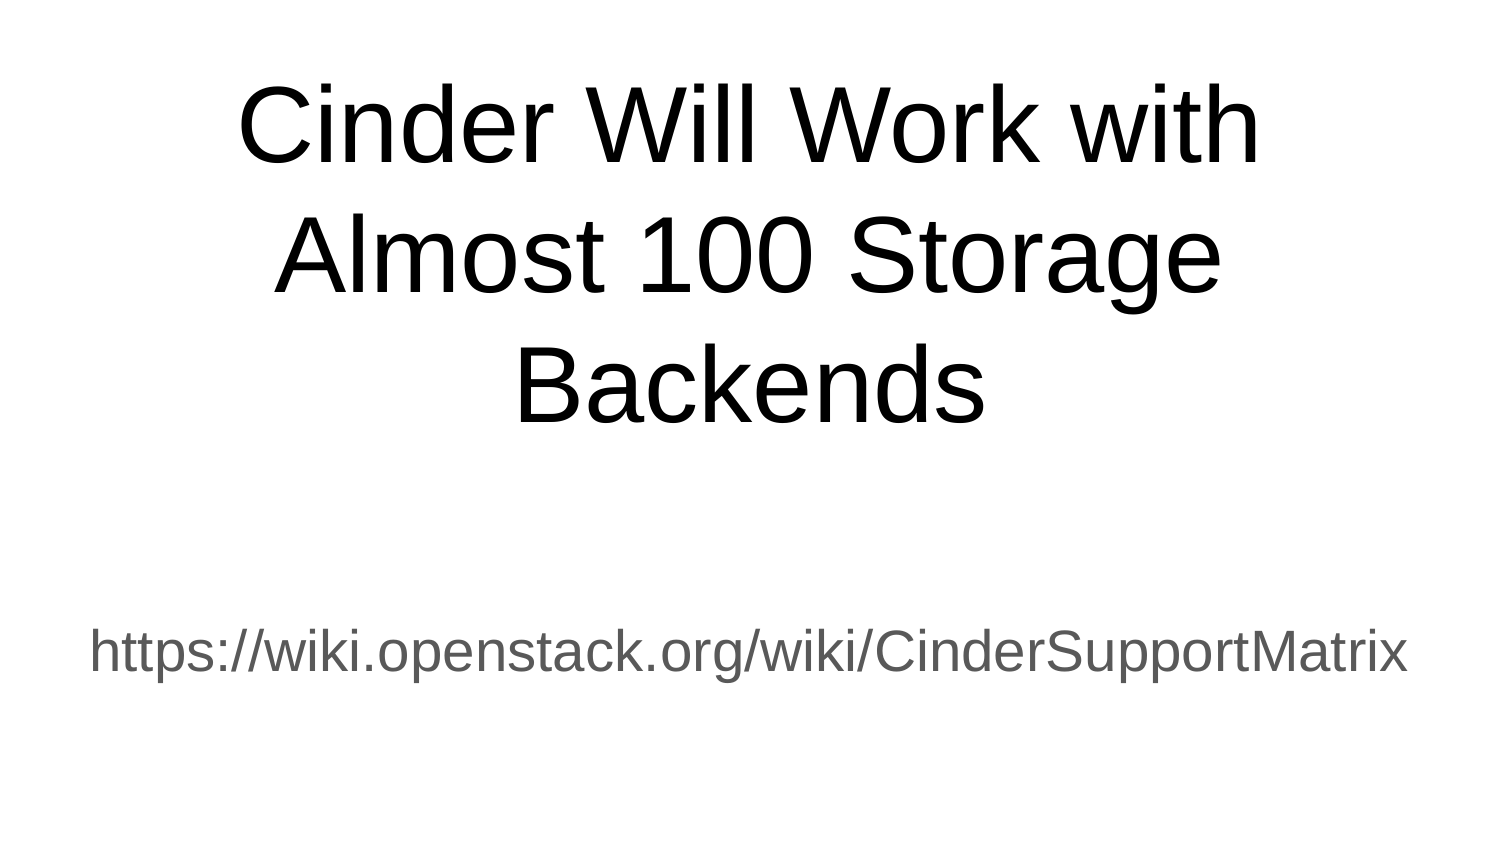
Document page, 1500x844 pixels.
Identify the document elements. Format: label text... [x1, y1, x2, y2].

subtitle https://wiki.openstack.org/wiki/CinderSupportMatrix [51, 598, 1449, 729]
title Cinder Will Work with Almost 100 Storage Backends [51, 122, 1449, 459]
